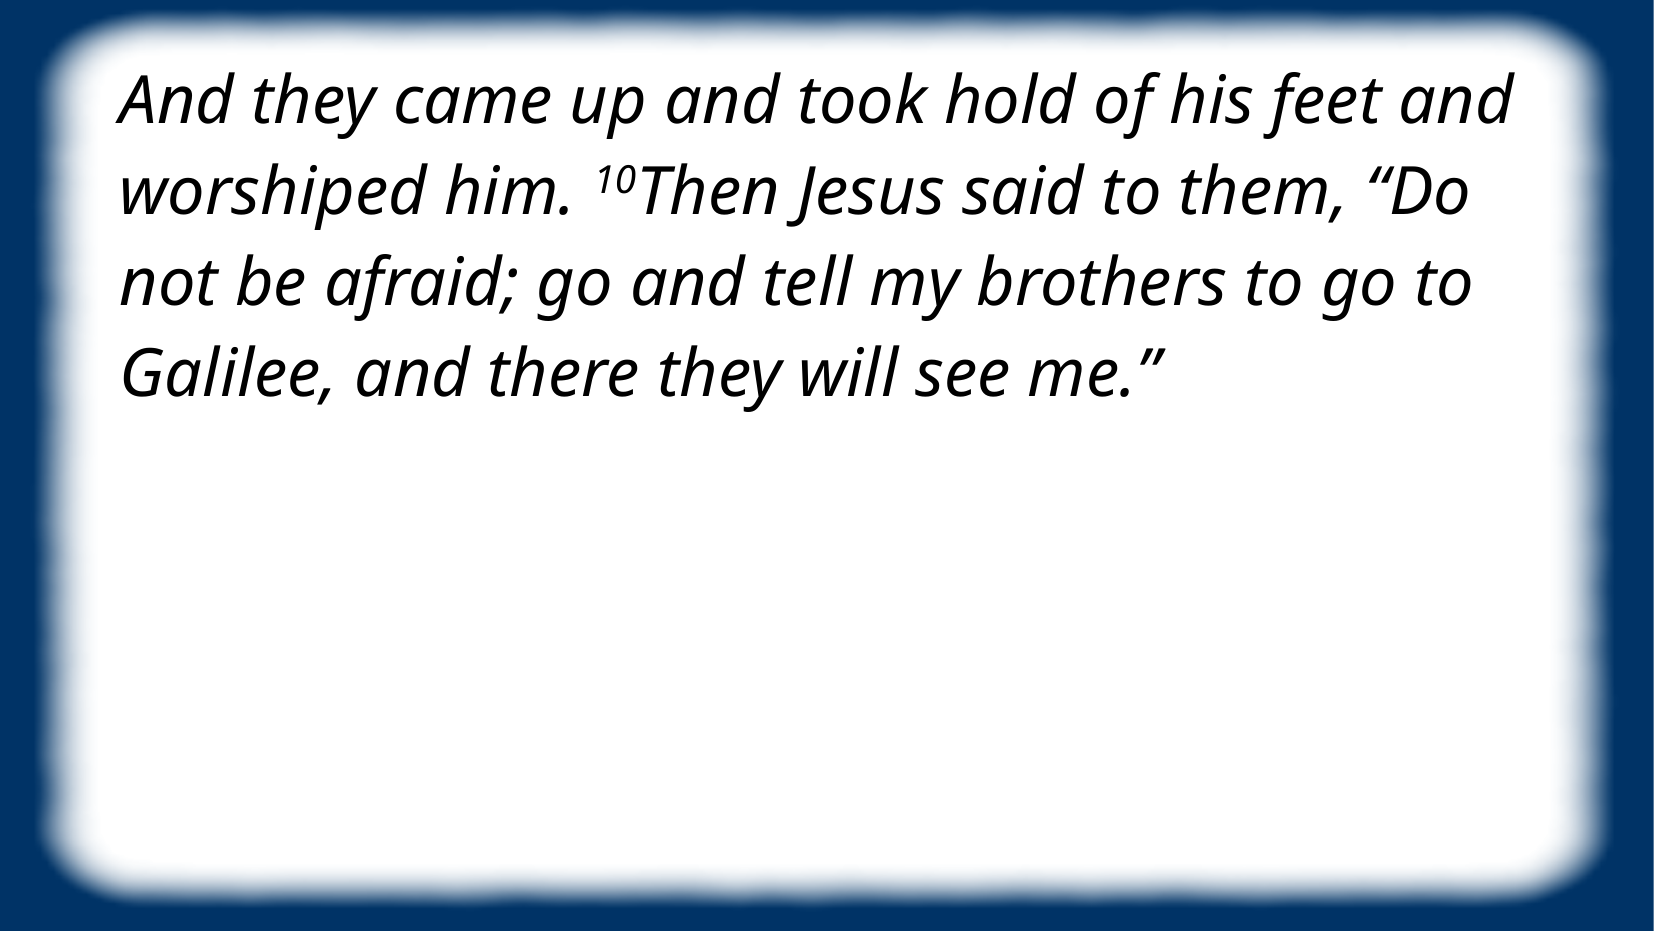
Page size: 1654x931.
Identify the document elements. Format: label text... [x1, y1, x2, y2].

text_box And they came up and took hold of his feet and worshiped him. 10Then Jesus said to them, “Do not be afraid; go and tell my brothers to go to Galilee, and there they will see me.” [105, 45, 1561, 415]
picture [0, 0, 1654, 931]
